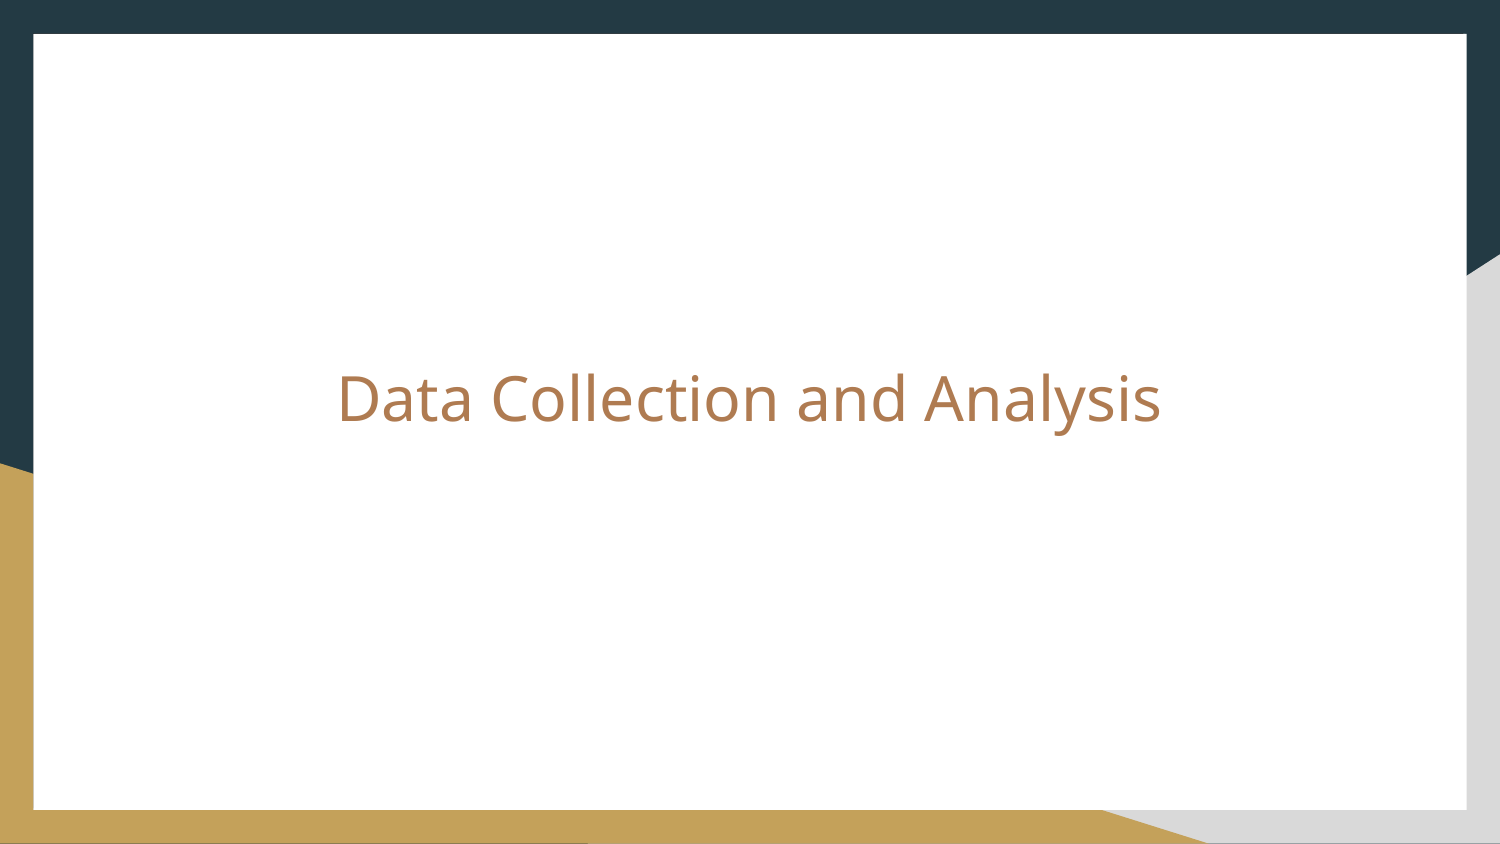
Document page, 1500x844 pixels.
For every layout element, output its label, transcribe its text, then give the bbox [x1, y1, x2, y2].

title Data Collection and Analysis [134, 343, 1366, 501]
